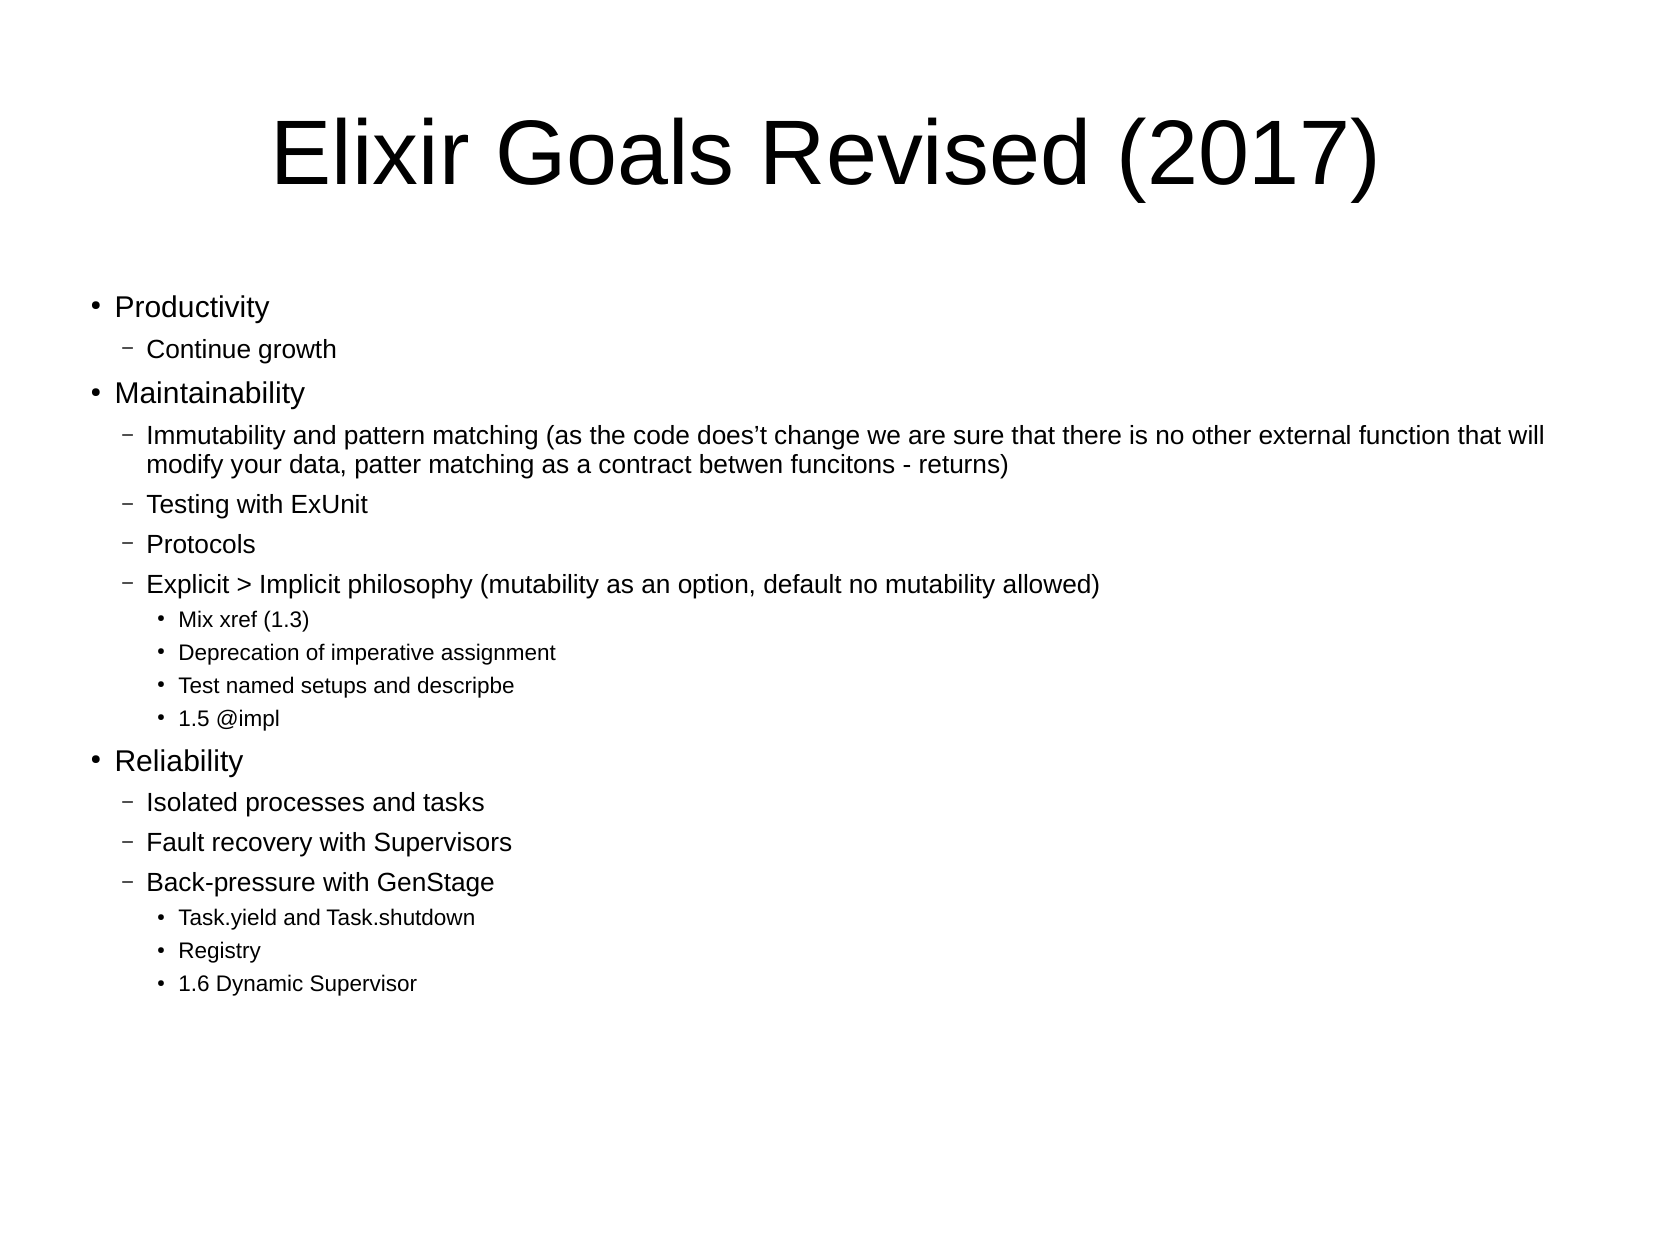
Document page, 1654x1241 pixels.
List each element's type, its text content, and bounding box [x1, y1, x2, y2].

title Elixir Goals Revised (2017) [82, 49, 1571, 257]
list Productivity Continue growth Maintainability Immutability and pattern matching (as the code does’t change we are sure that there is no other external function that will modify your data, patter matching as a contract betwen funcitons - returns) Testing with ExUnit Protocols Explicit > Implicit philosophy (mutability as an option, default no mutability allowed) Mix xref (1.3) Deprecation of imperative assignment Test named setups and descripbe 1.5 @impl Reliability Isolated processes and tasks Fault recovery with Supervisors Back-pressure with GenStage Task.yield and Task.shutdown Registry 1.6 Dynamic Supervisor [82, 290, 1571, 1010]
